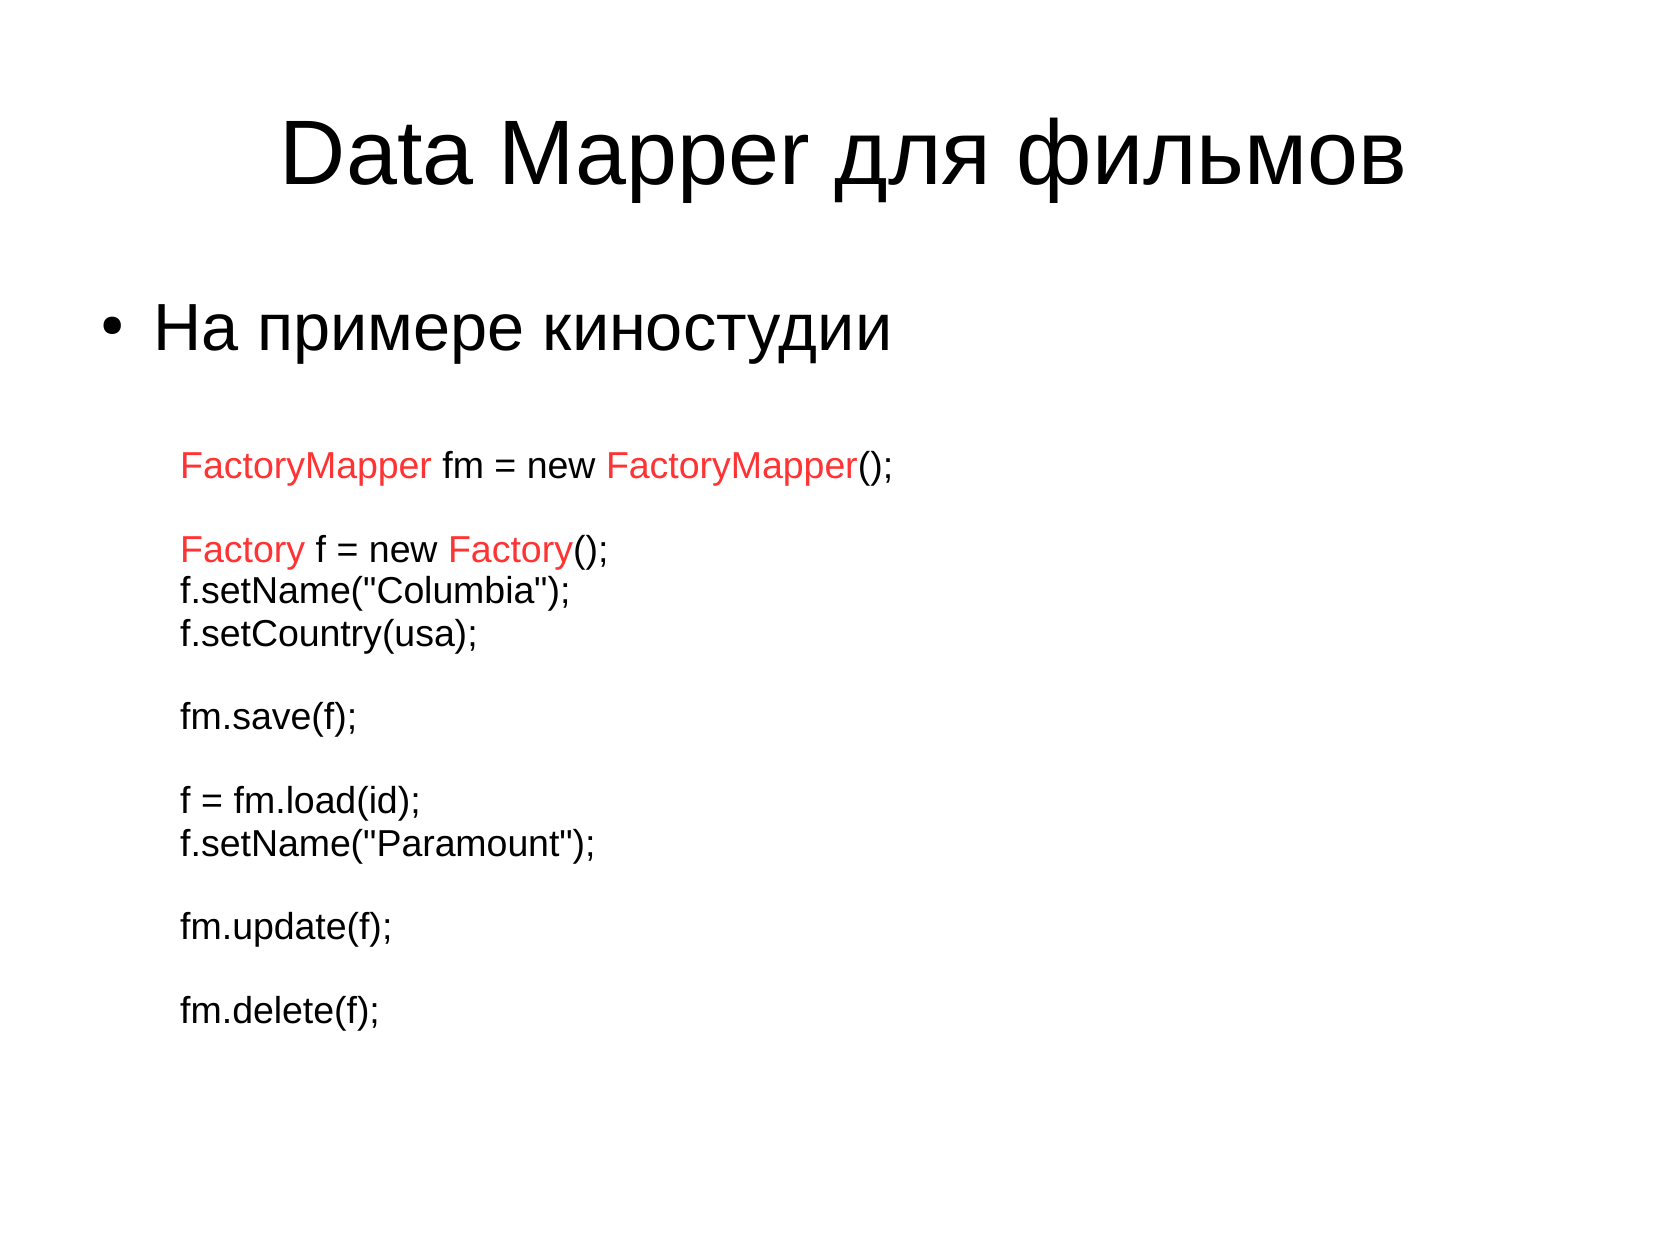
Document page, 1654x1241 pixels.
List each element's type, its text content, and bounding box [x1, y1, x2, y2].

title Data Mapper для фильмов [82, 49, 1571, 257]
text_box FactoryMapper fm = new FactoryMapper(); Factory f = new Factory(); f.setName("Columbia"); f.setCountry(usa); fm.save(f); f = fm.load(id); f.setName("Paramount"); fm.update(f); fm.delete(f); [165, 436, 909, 1040]
list На примере киностудии [82, 290, 1571, 1010]
